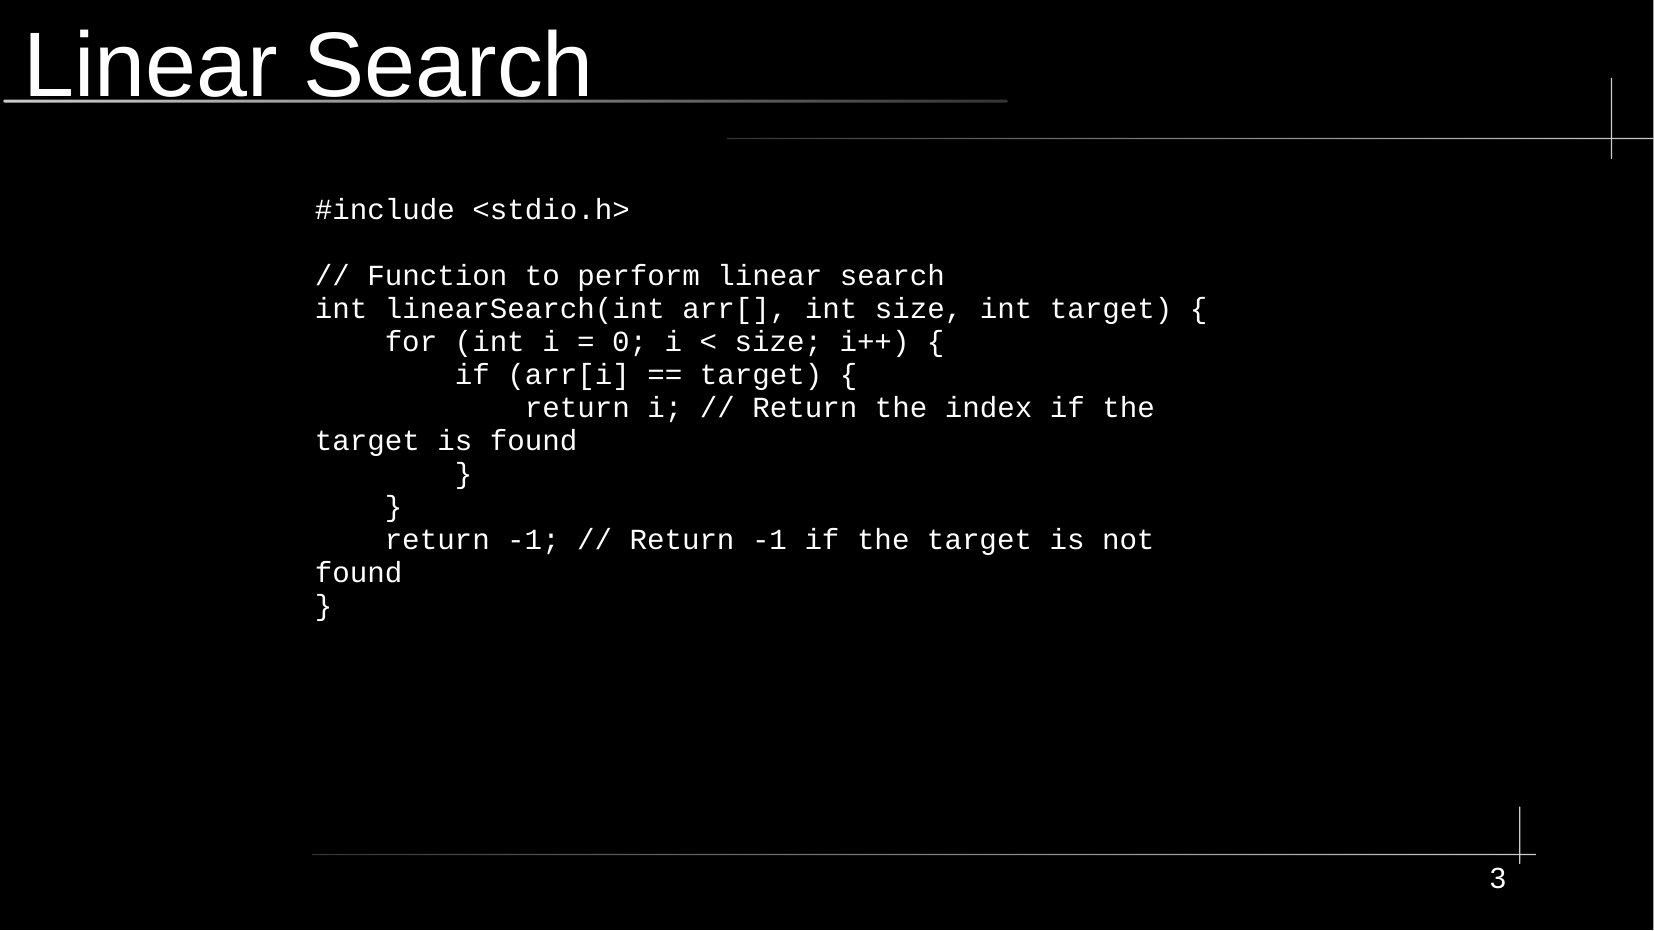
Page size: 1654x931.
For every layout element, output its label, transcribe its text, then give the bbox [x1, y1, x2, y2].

title Linear Search [23, 11, 1589, 119]
text_box #include <stdio.h> // Function to perform linear search int linearSearch(int arr[], int size, int target) { for (int i = 0; i < size; i++) { if (arr[i] == target) { return i; // Return the index if the target is found } } return -1; // Return -1 if the target is not found } [300, 187, 1240, 602]
